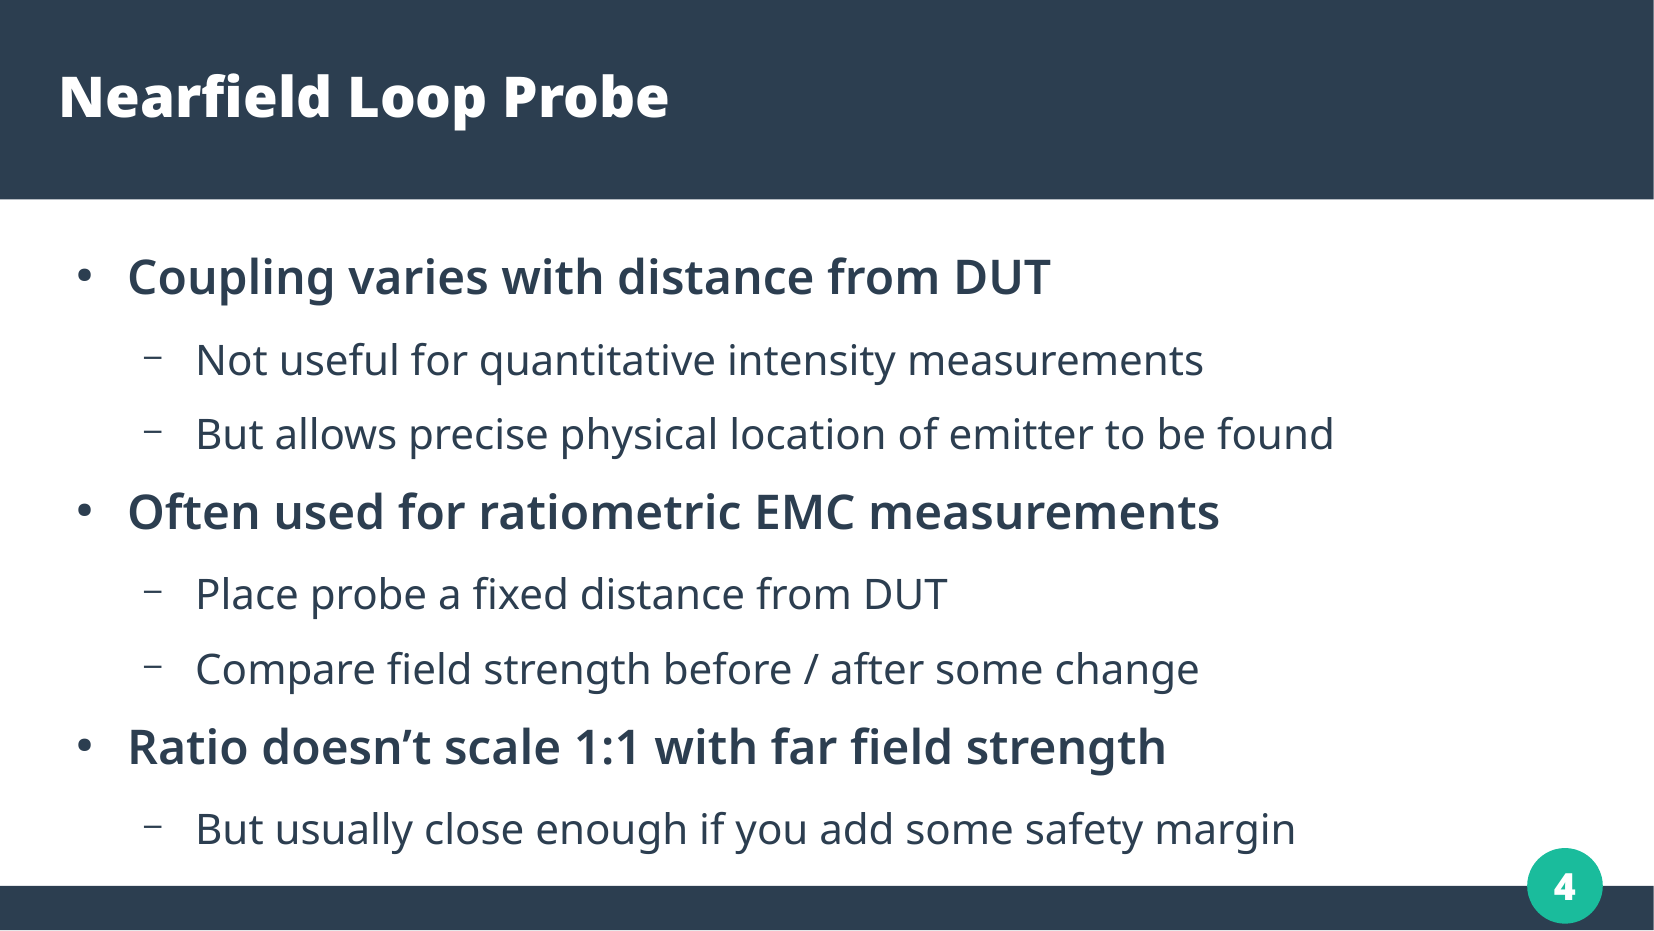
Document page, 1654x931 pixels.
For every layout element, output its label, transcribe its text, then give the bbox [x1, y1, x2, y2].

title Nearfield Loop Probe [59, 37, 1595, 155]
list Coupling varies with distance from DUT Not useful for quantitative intensity measurements But allows precise physical location of emitter to be found Often used for ratiometric EMC measurements Place probe a fixed distance from DUT Compare field strength before / after some change Ratio doesn’t scale 1:1 with far field strength But usually close enough if you add some safety margin [59, 243, 1595, 864]
